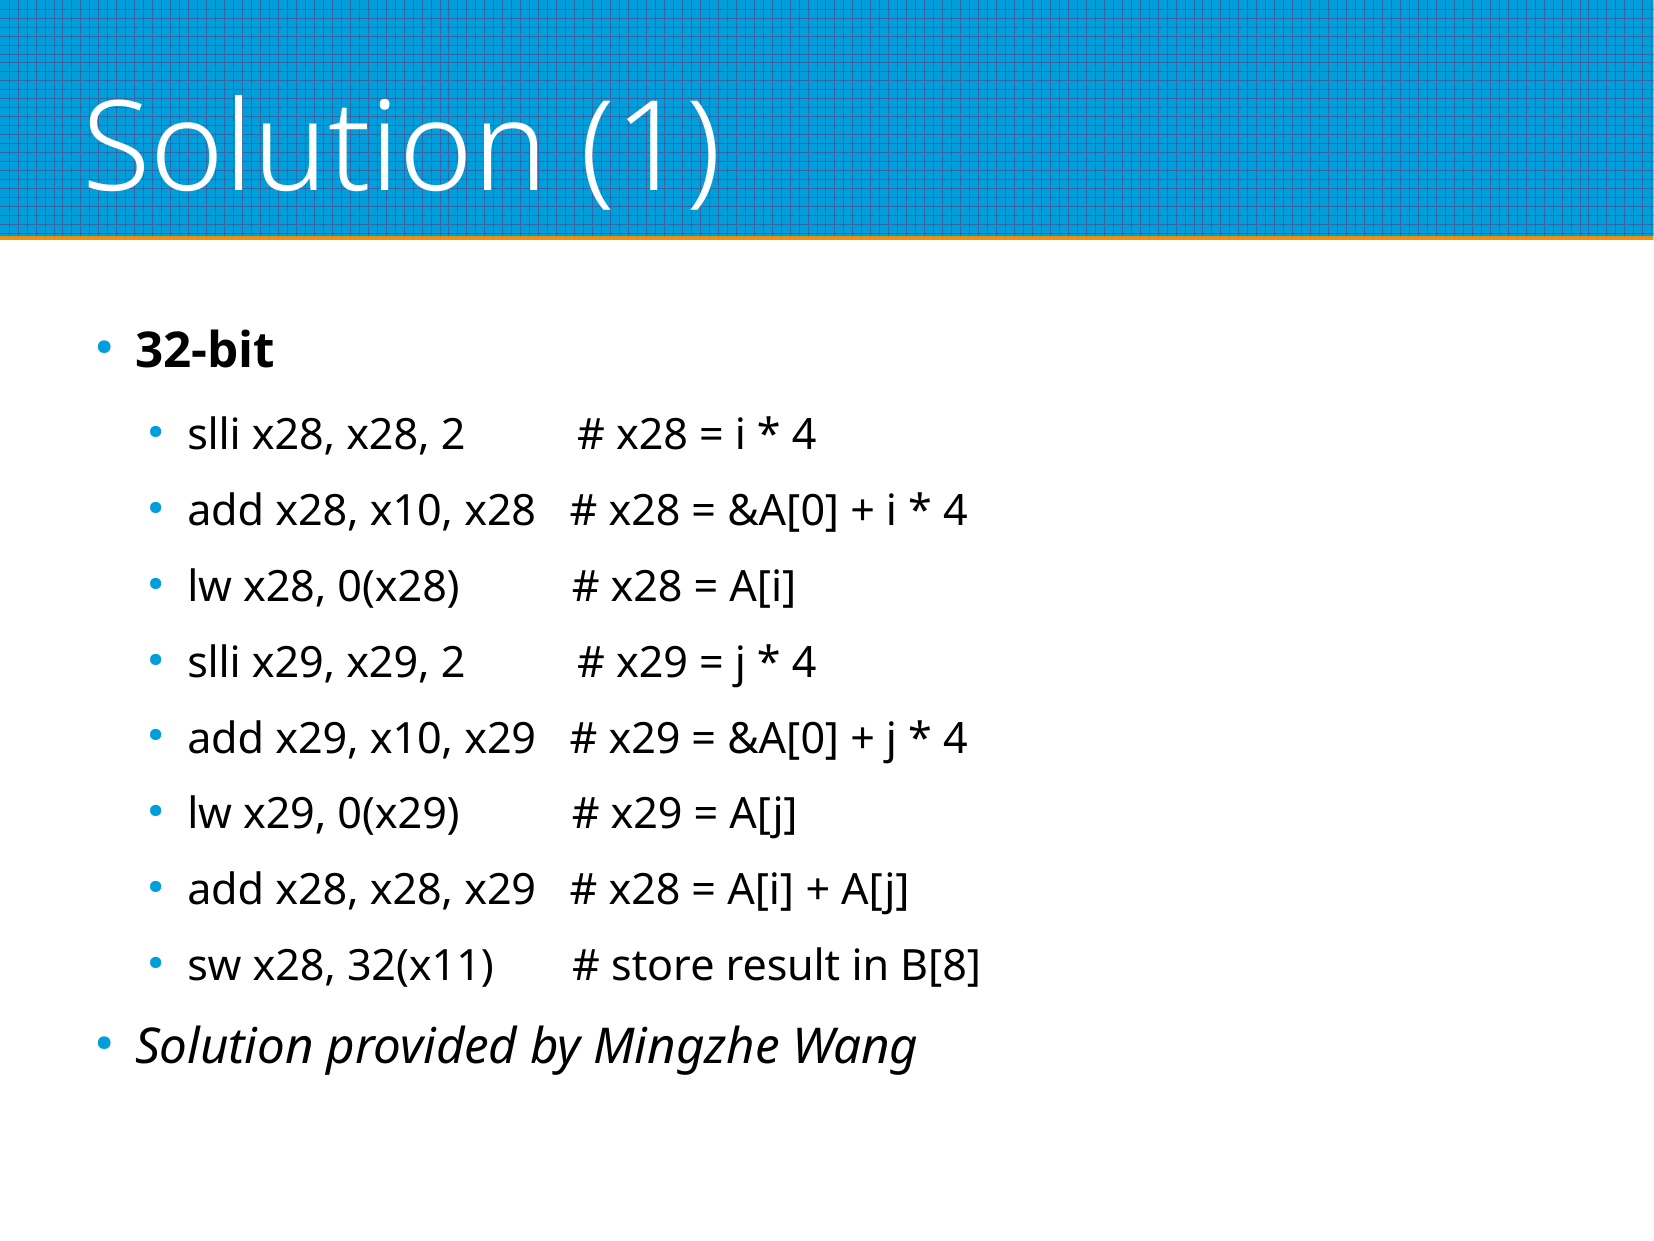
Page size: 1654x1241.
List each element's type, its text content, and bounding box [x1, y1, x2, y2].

title Solution (1) [82, 19, 1571, 227]
list 32-bit slli x28, x28, 2 # x28 = i * 4 add x28, x10, x28 # x28 = &A[0] + i * 4 lw x28, 0(x28) # x28 = A[i] slli x29, x29, 2 # x29 = j * 4 add x29, x10, x29 # x29 = &A[0] + j * 4 lw x29, 0(x29) # x29 = A[j] add x28, x28, x29 # x28 = A[i] + A[j] sw x28, 32(x11) # store result in B[8] Solution provided by Mingzhe Wang [82, 314, 1563, 1081]
